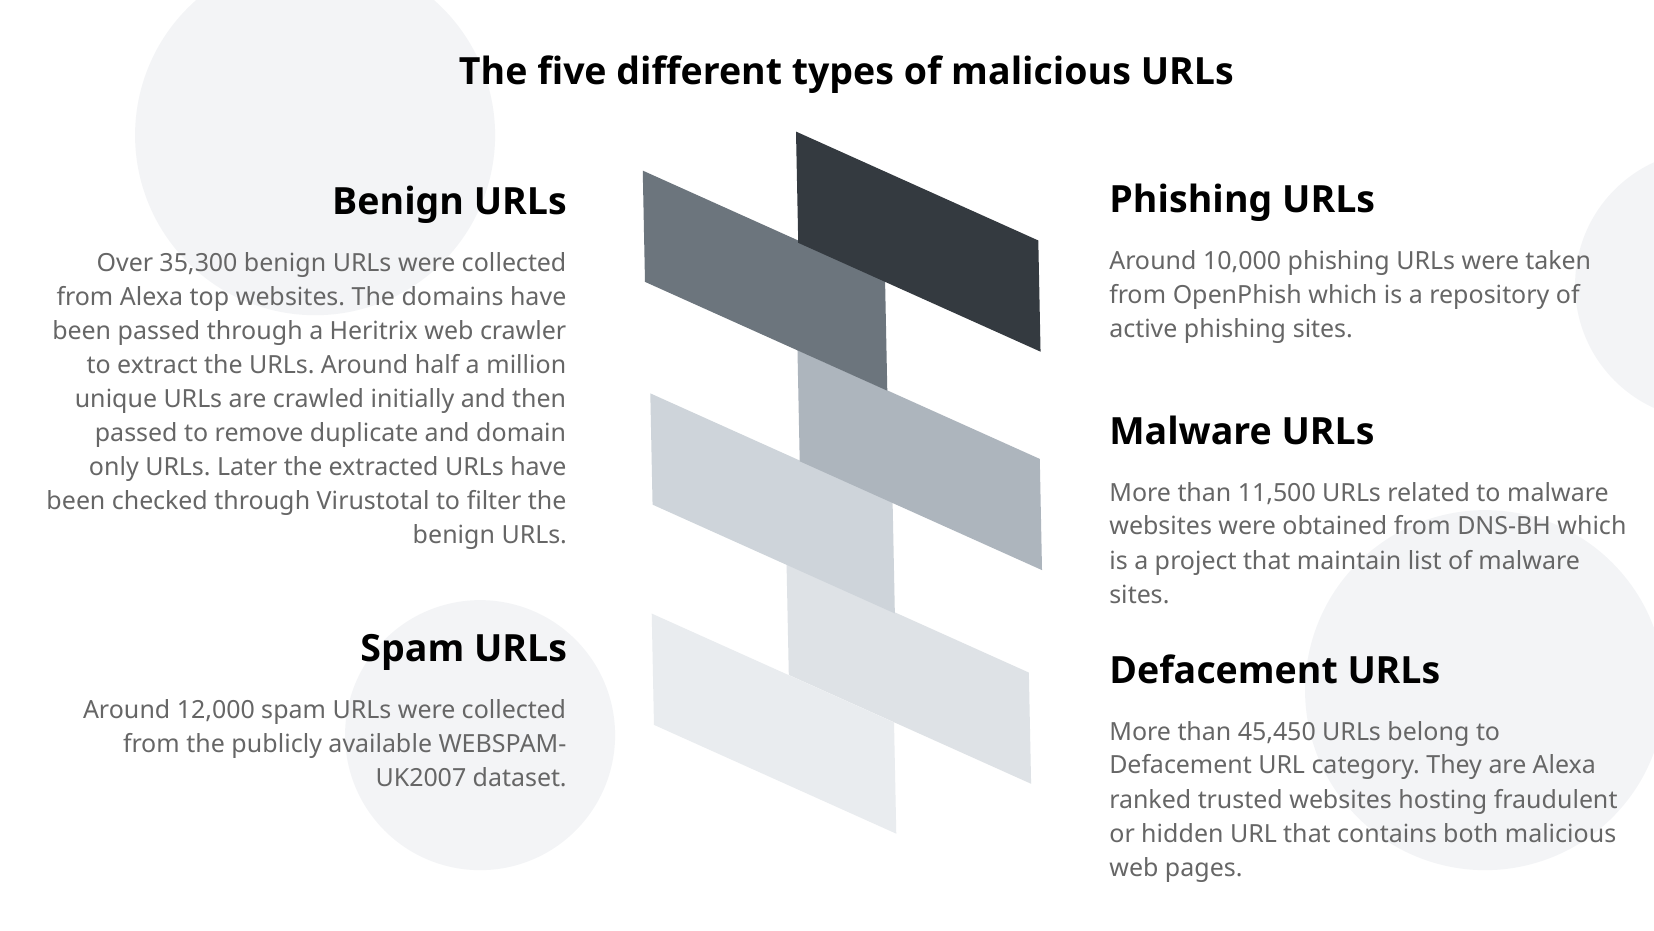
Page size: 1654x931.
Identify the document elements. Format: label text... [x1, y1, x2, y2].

text_box The five different types of malicious URLs [284, 37, 1410, 107]
text_box Malware URLs [1094, 396, 1425, 463]
text_box Defacement URLs [1094, 635, 1538, 753]
text_box More than 45,450 URLs belong to Defacement URL category. They are Alexa ranked trusted websites hosting fraudulent or hidden URL that contains both malicious web pages. [1094, 705, 1650, 891]
text_box Spam URLs [251, 613, 582, 680]
text_box Over 35,300 benign URLs were collected from Alexa top websites. The domains have been passed through a Heritrix web crawler to extract the URLs. Around half a million unique URLs are crawled initially and then passed to remove duplicate and domain only URLs. Later the extracted URLs have been checked through Virustotal to filter the benign URLs. [26, 237, 582, 559]
text_box Around 10,000 phishing URLs were taken from OpenPhish which is a repository of active phishing sites. [1094, 235, 1650, 358]
text_box More than 11,500 URLs related to malware websites were obtained from DNS-BH which is a project that maintain list of malware sites. [1094, 466, 1650, 618]
text_box Around 12,000 spam URLs were collected from the publicly available WEBSPAM-UK2007 dataset. [26, 684, 582, 807]
text_box Benign URLs [251, 167, 582, 234]
text_box Phishing URLs [1094, 165, 1425, 231]
